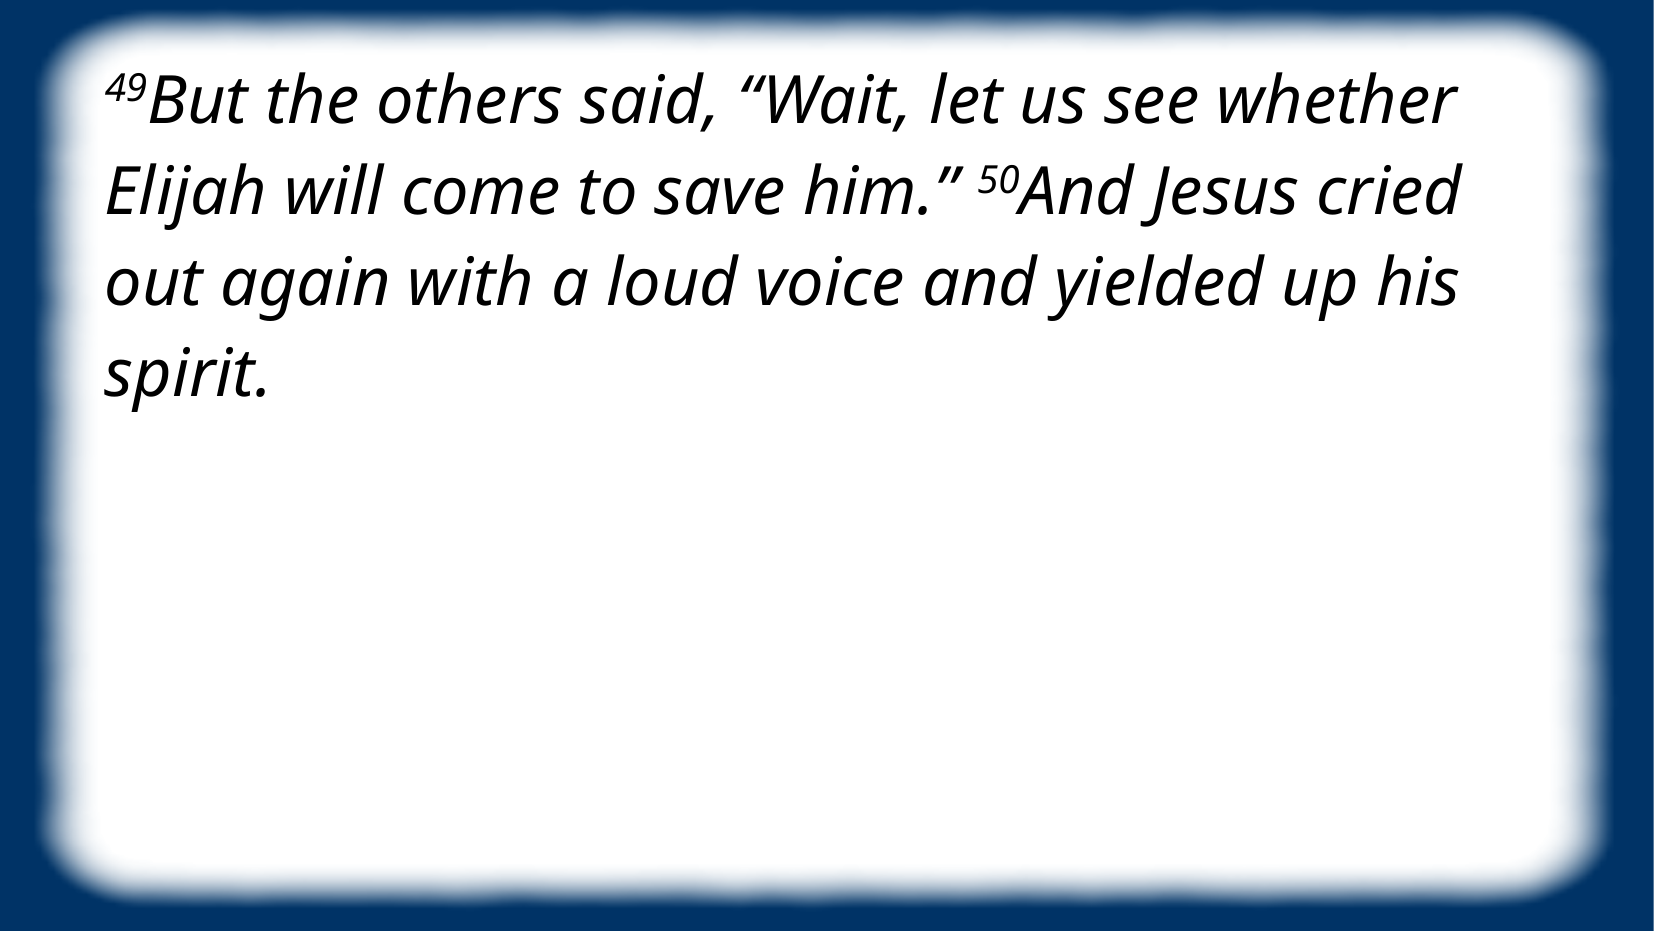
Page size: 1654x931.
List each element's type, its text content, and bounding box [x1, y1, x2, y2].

text_box 49But the others said, “Wait, let us see whether Elijah will come to save him.” 50And Jesus cried out again with a loud voice and yielded up his spirit. [90, 45, 1546, 415]
picture [0, 0, 1654, 931]
